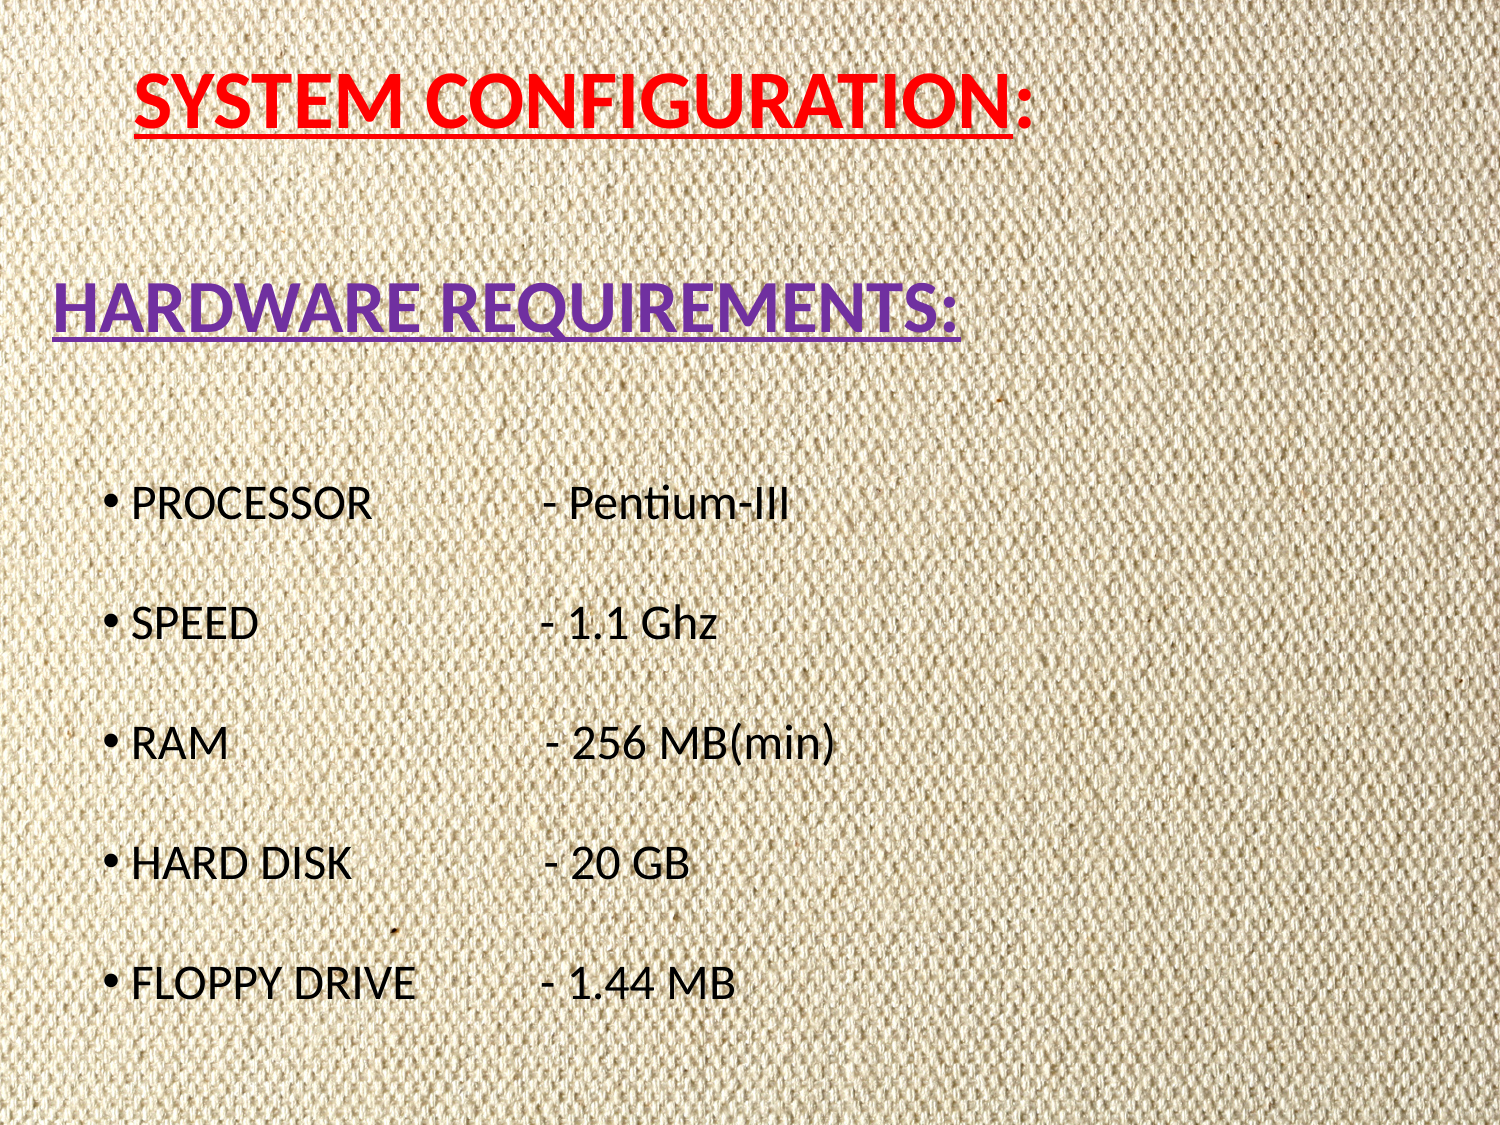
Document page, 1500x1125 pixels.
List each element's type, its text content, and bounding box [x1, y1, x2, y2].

picture [0, 0, 1500, 1125]
text_box SYSTEM CONFIGURATION: [119, 37, 1274, 153]
text_box PROCESSOR - Pentium-III SPEED - 1.1 Ghz RAM - 256 MB(min) HARD DISK - 20 GB FLOPPY DRIVE - 1.44 MB [87, 462, 1288, 1063]
text_box HARDWARE REQUIREMENTS: [37, 249, 1366, 355]
